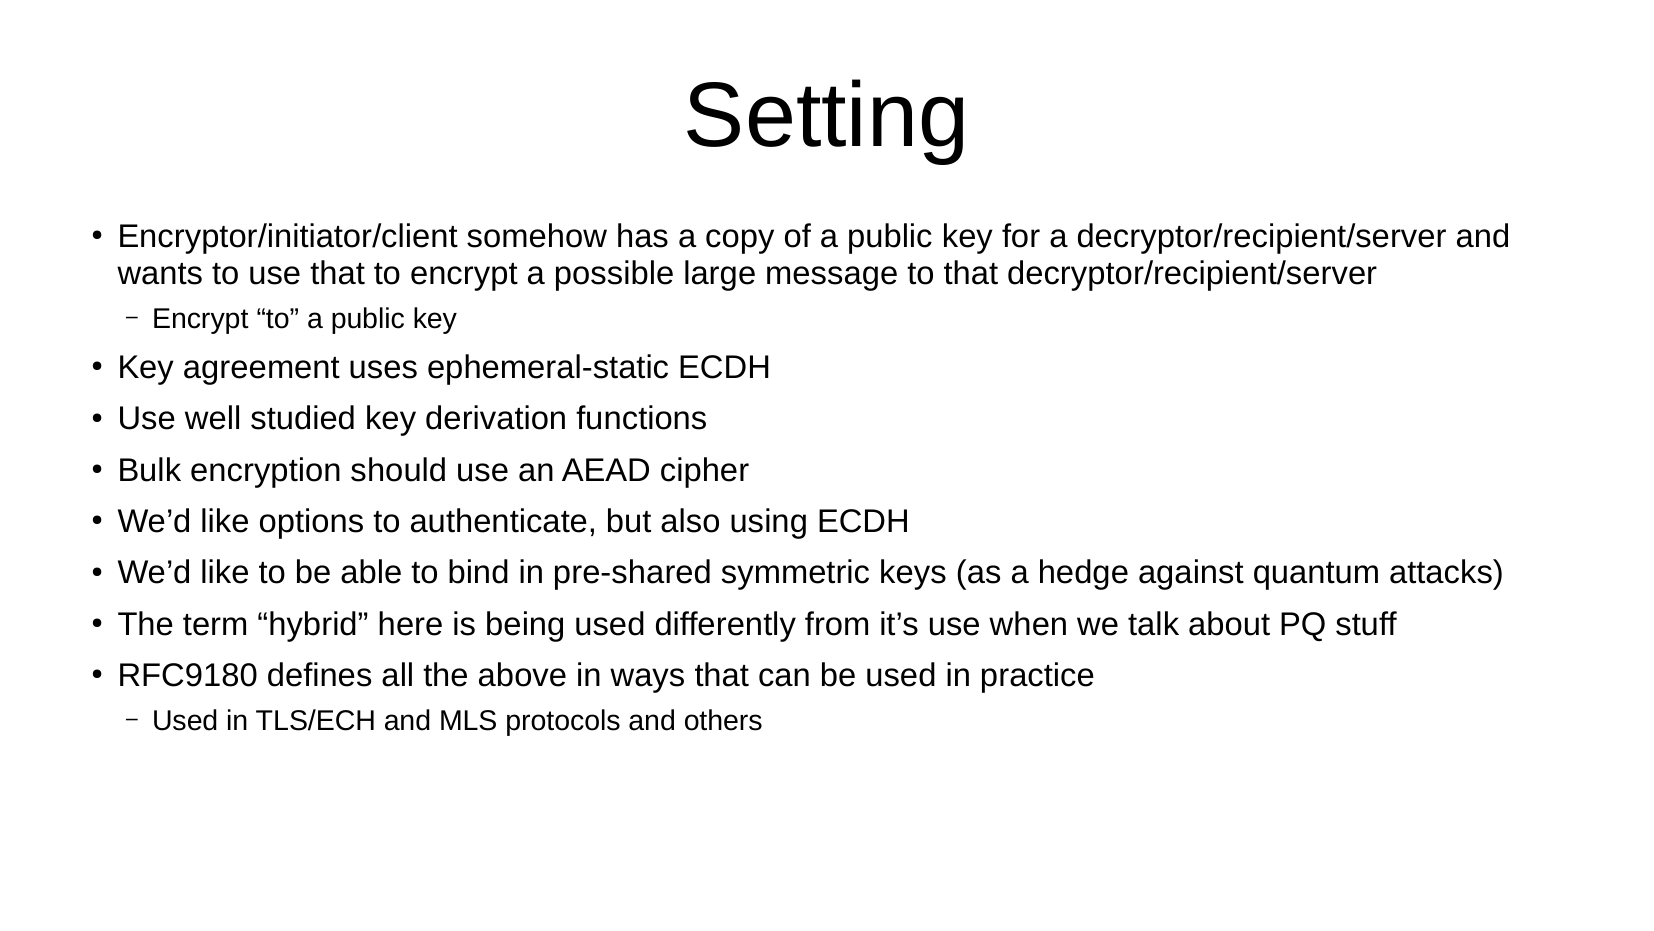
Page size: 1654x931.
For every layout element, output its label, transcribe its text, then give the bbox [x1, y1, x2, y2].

title Setting [82, 37, 1571, 193]
list Encryptor/initiator/client somehow has a copy of a public key for a decryptor/recipient/server and wants to use that to encrypt a possible large message to that decryptor/recipient/server Encrypt “to” a public key Key agreement uses ephemeral-static ECDH Use well studied key derivation functions Bulk encryption should use an AEAD cipher We’d like options to authenticate, but also using ECDH We’d like to be able to bind in pre-shared symmetric keys (as a hedge against quantum attacks) The term “hybrid” here is being used differently from it’s use when we talk about PQ stuff RFC9180 defines all the above in ways that can be used in practice Used in TLS/ECH and MLS protocols and others [82, 217, 1571, 758]
